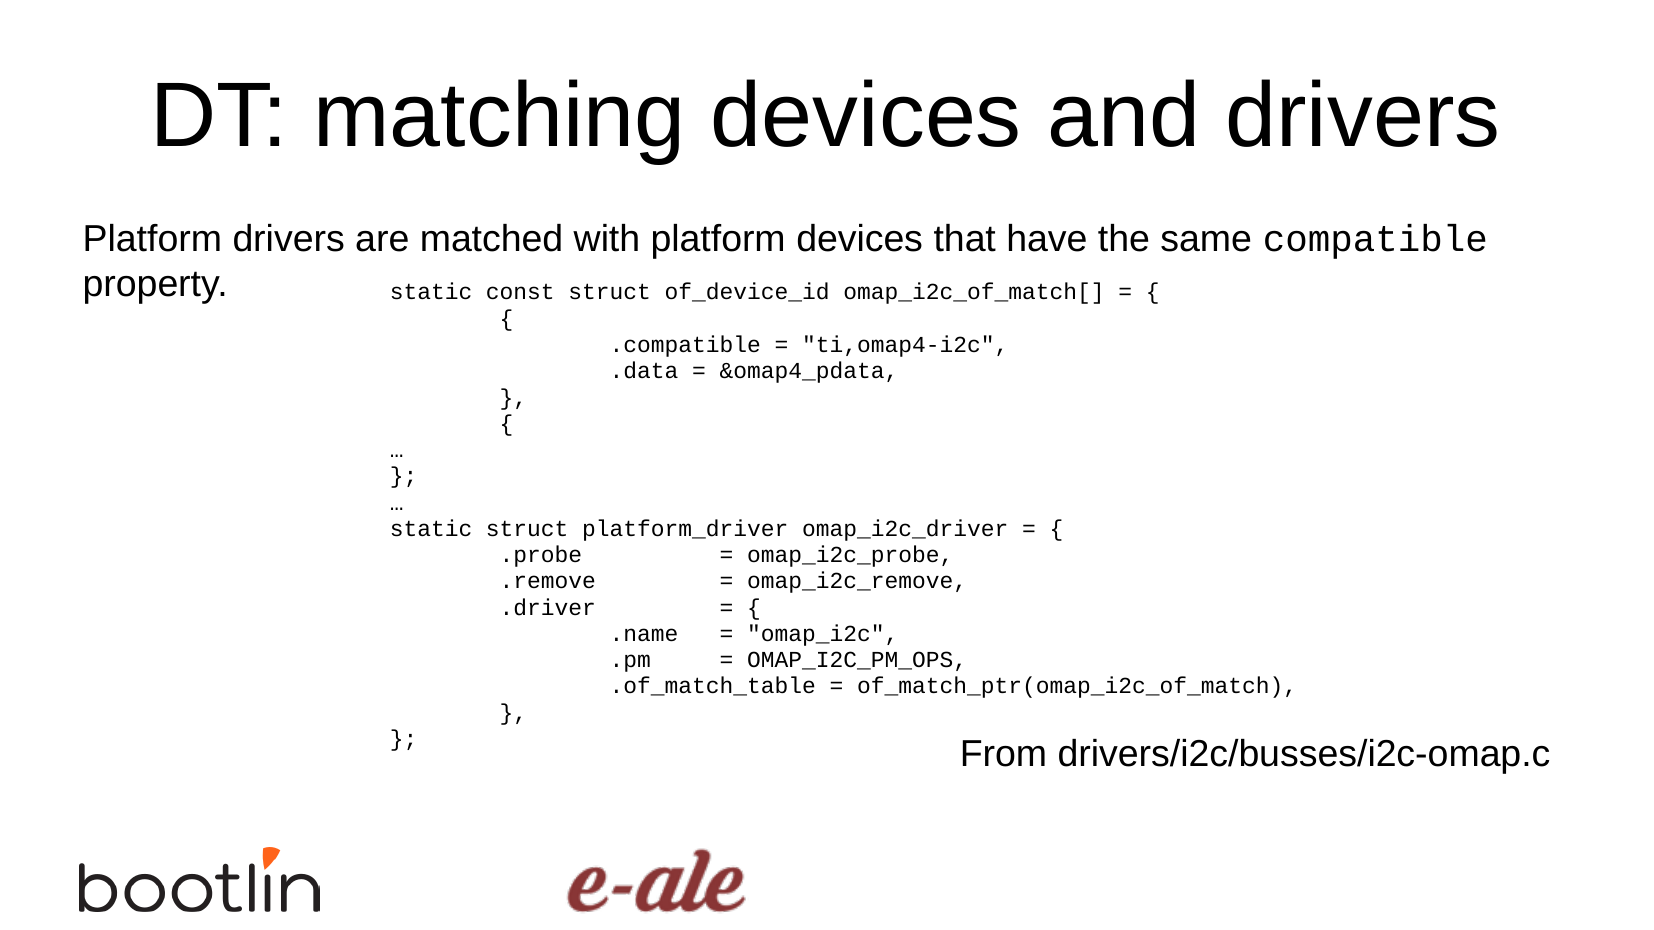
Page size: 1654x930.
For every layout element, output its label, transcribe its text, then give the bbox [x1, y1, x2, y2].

list Platform drivers are matched with platform devices that have the same compatible property. [82, 217, 1571, 757]
picture [565, 847, 749, 915]
title DT: matching devices and drivers [82, 37, 1571, 193]
text_box From drivers/i2c/busses/i2c-omap.c [945, 724, 1591, 782]
picture [79, 847, 320, 912]
text_box static const struct of_device_id omap_i2c_of_match[] = { { .compatible = "ti,omap4-i2c", .data = &omap4_pdata, }, { … }; … static struct platform_driver omap_i2c_driver = { .probe = omap_i2c_probe, .remove = omap_i2c_remove, .driver = { .name = "omap_i2c", .pm = OMAP_I2C_PM_OPS, .of_match_table = of_match_ptr(omap_i2c_of_match), }, }; [375, 273, 1321, 788]
